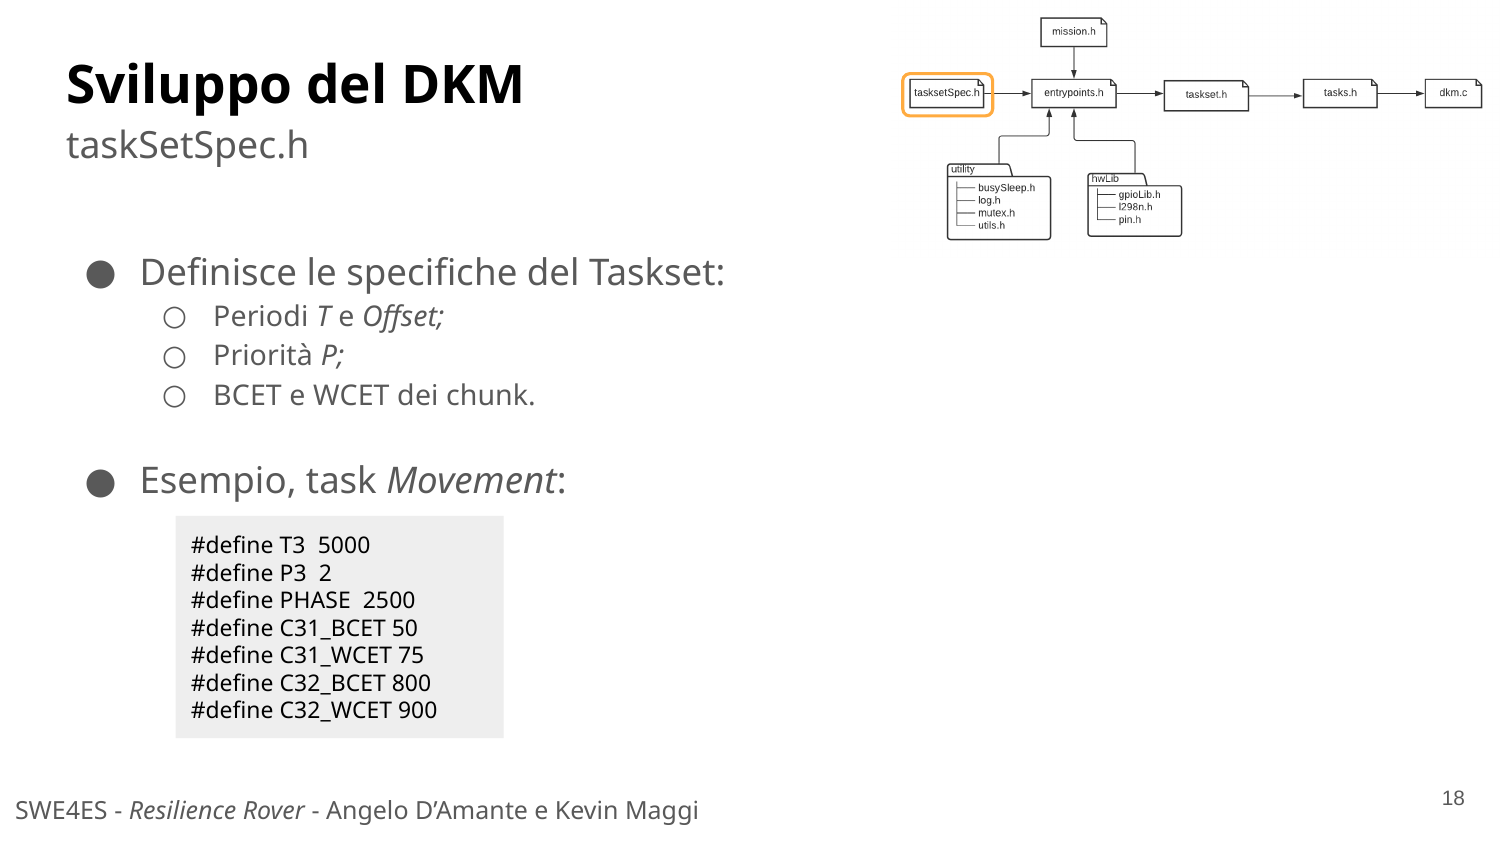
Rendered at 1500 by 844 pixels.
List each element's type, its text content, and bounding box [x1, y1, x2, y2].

title Sviluppo del DKM [51, 35, 891, 99]
list taskSetSpec.h [51, 99, 891, 194]
slide_number <number> [1389, 764, 1480, 830]
picture [891, 0, 1500, 258]
list Definisce le specifiche del Taskset: Periodi T e Offset; Priorità P; BCET e WCET dei chunk. Esempio, task Movement: [51, 226, 892, 516]
text_box #define T3 5000 #define P3 2 #define PHASE 2500 #define C31_BCET 50 #define C31_WCET 75 #define C32_BCET 800 #define C32_WCET 900 [175, 515, 504, 739]
